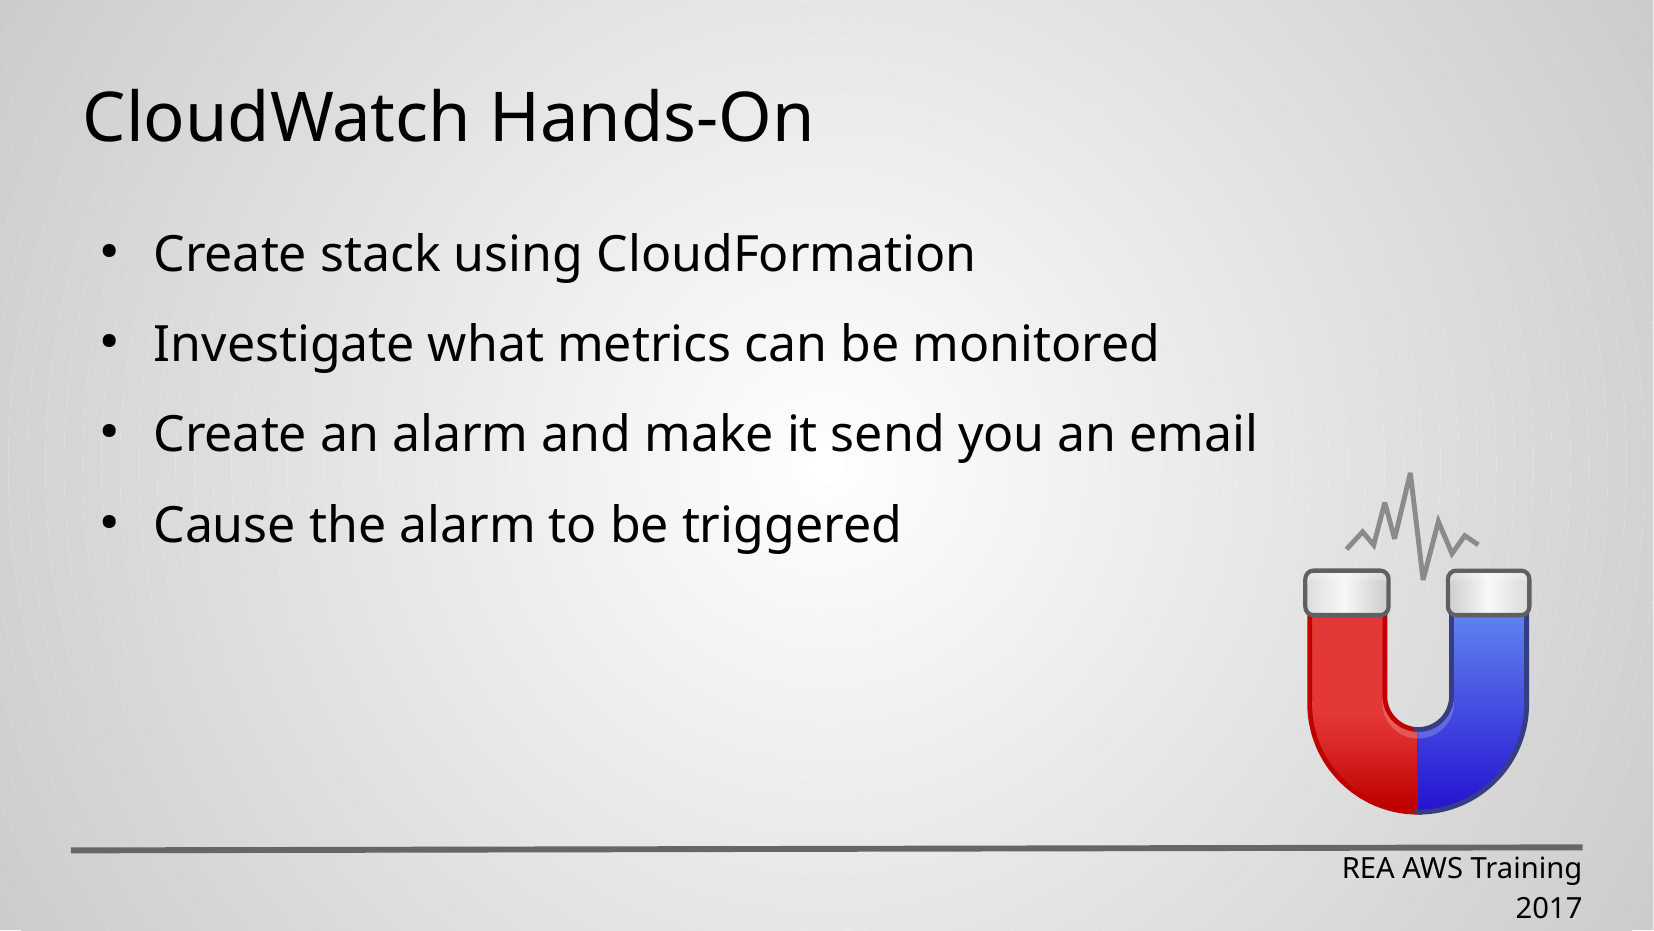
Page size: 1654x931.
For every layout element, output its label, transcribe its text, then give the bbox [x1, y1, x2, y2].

list Create stack using CloudFormation Investigate what metrics can be monitored Create an alarm and make it send you an email Cause the alarm to be triggered [82, 217, 1571, 827]
title CloudWatch Hands-On [82, 37, 1571, 193]
picture [1251, 443, 1583, 840]
